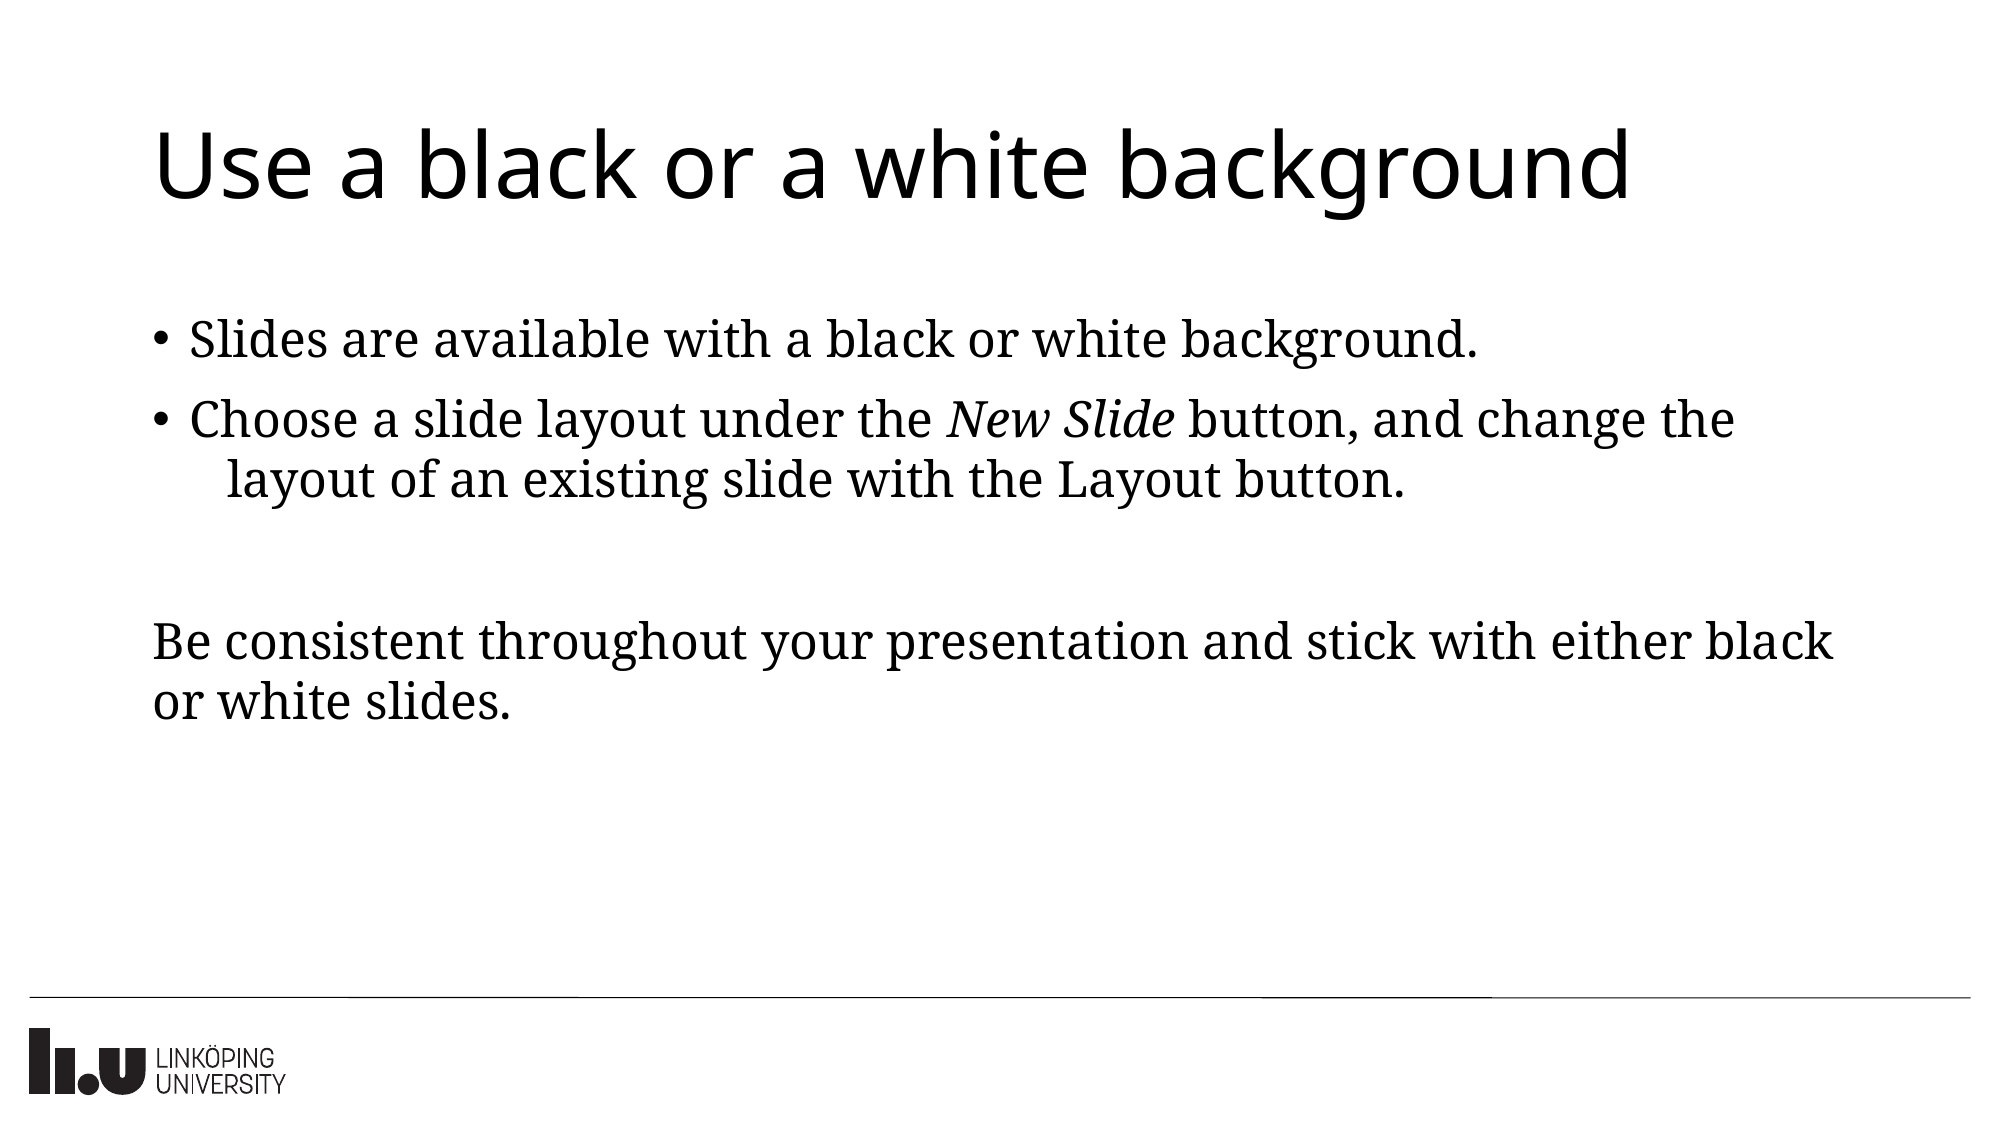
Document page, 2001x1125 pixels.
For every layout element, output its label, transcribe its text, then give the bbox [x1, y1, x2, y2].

title Use a black or a white background [137, 59, 1863, 278]
list Slides are available with a black or white background. Choose a slide layout under the New Slide button, and change the layout of an existing slide with the Layout button. Be consistent throughout your presentation and stick with either black or white slides. [137, 299, 1863, 998]
